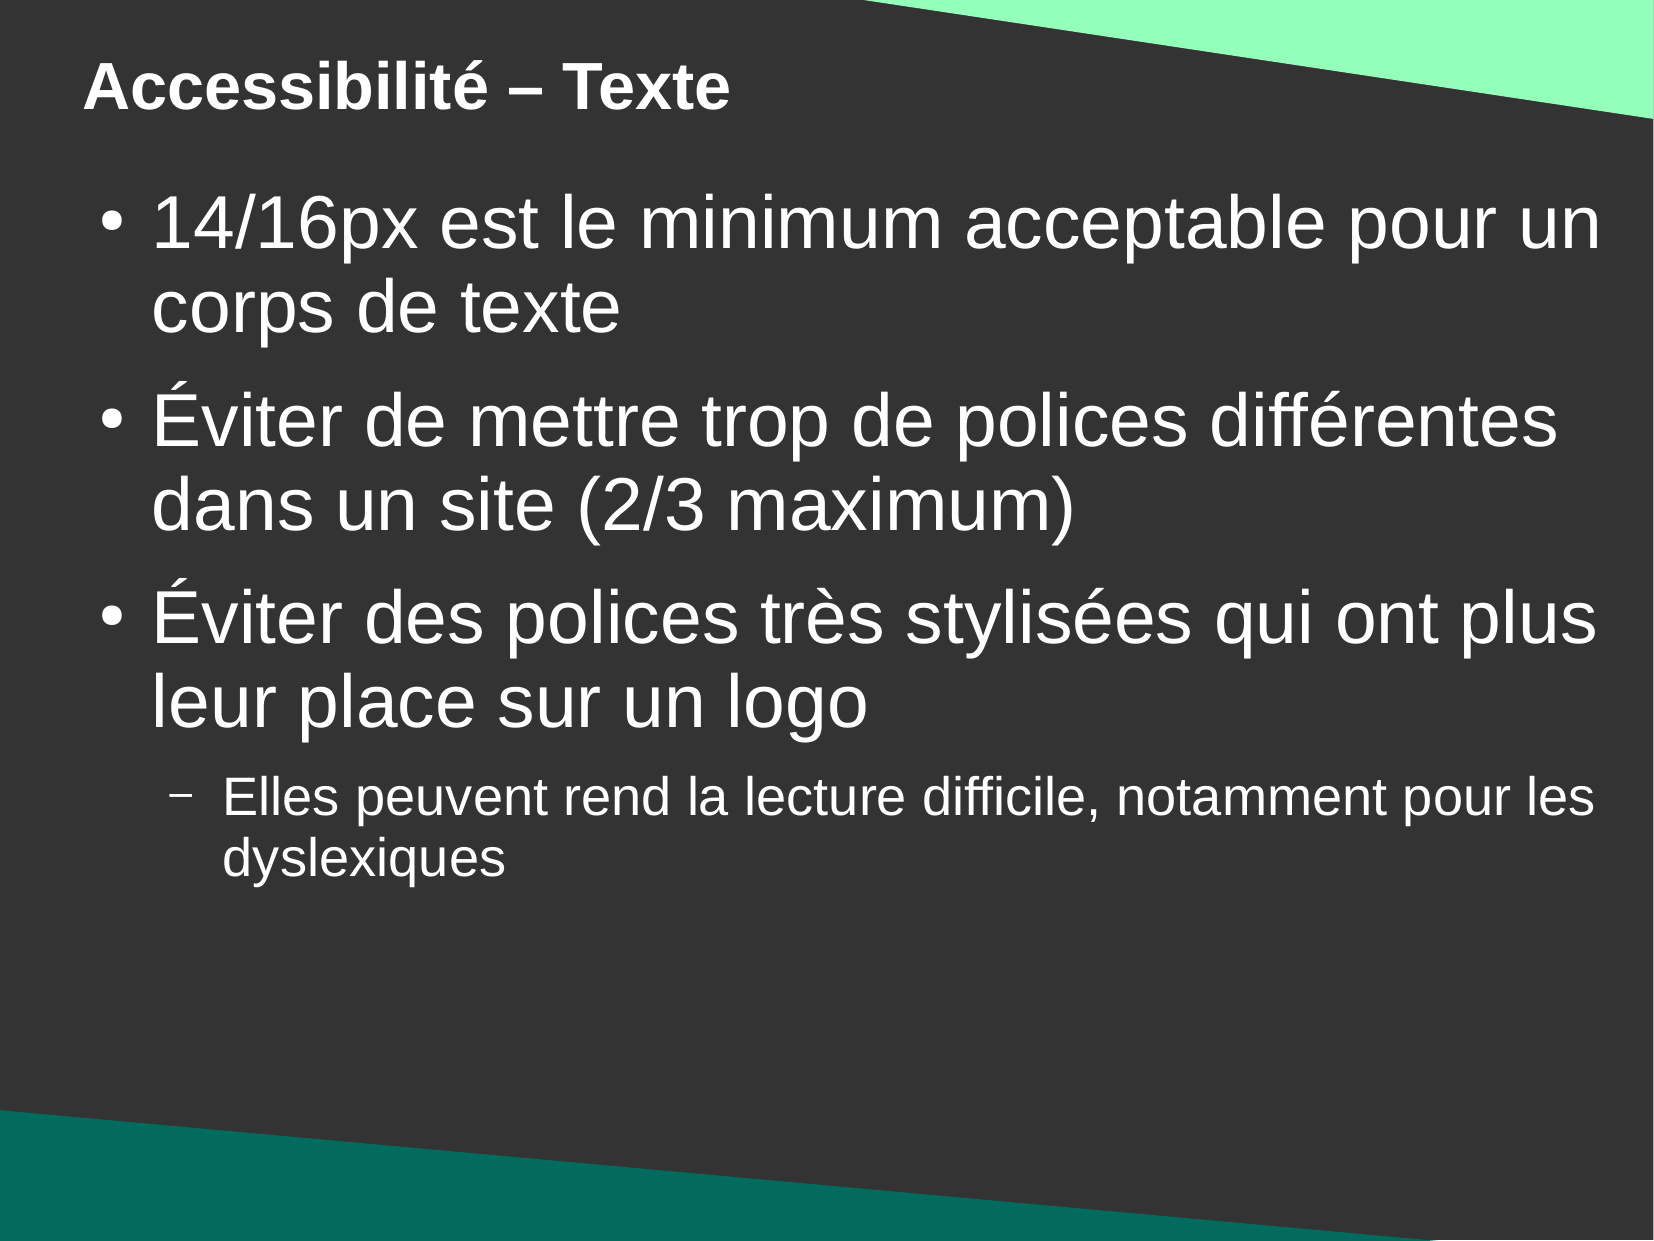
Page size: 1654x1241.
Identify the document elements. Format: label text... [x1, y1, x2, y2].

text_box [863, 0, 1654, 120]
title Accessibilité – Texte [82, 49, 1571, 152]
list 14/16px est le minimum acceptable pour un corps de texte Éviter de mettre trop de polices différentes dans un site (2/3 maximum) Éviter des polices très stylisées qui ont plus leur place sur un logo Elles peuvent rend la lecture difficile, notamment pour les dyslexiques [80, 180, 1605, 1052]
